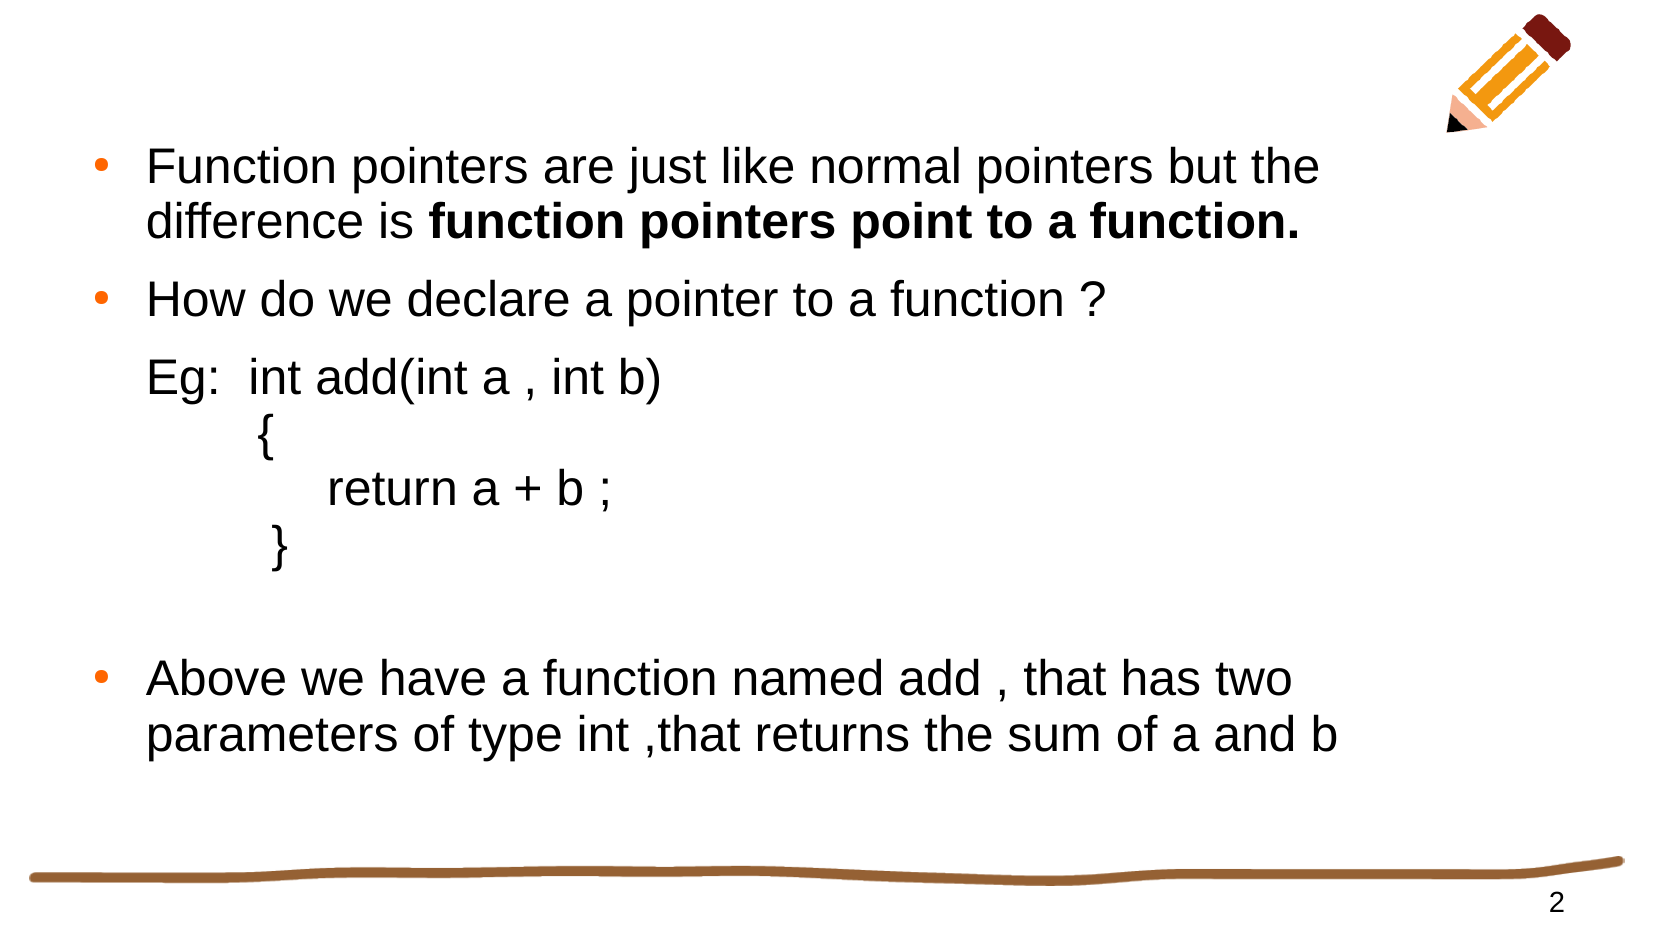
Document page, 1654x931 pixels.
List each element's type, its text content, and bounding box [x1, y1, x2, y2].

list Function pointers are just like normal pointers but the difference is function pointers point to a function. How do we declare a pointer to a function ? Eg: int add(int a , int b) { return a + b ; } Above we have a function named add , that has two parameters of type int ,that returns the sum of a and b [75, 137, 1449, 788]
picture [29, 856, 1625, 886]
picture [1446, 14, 1571, 133]
